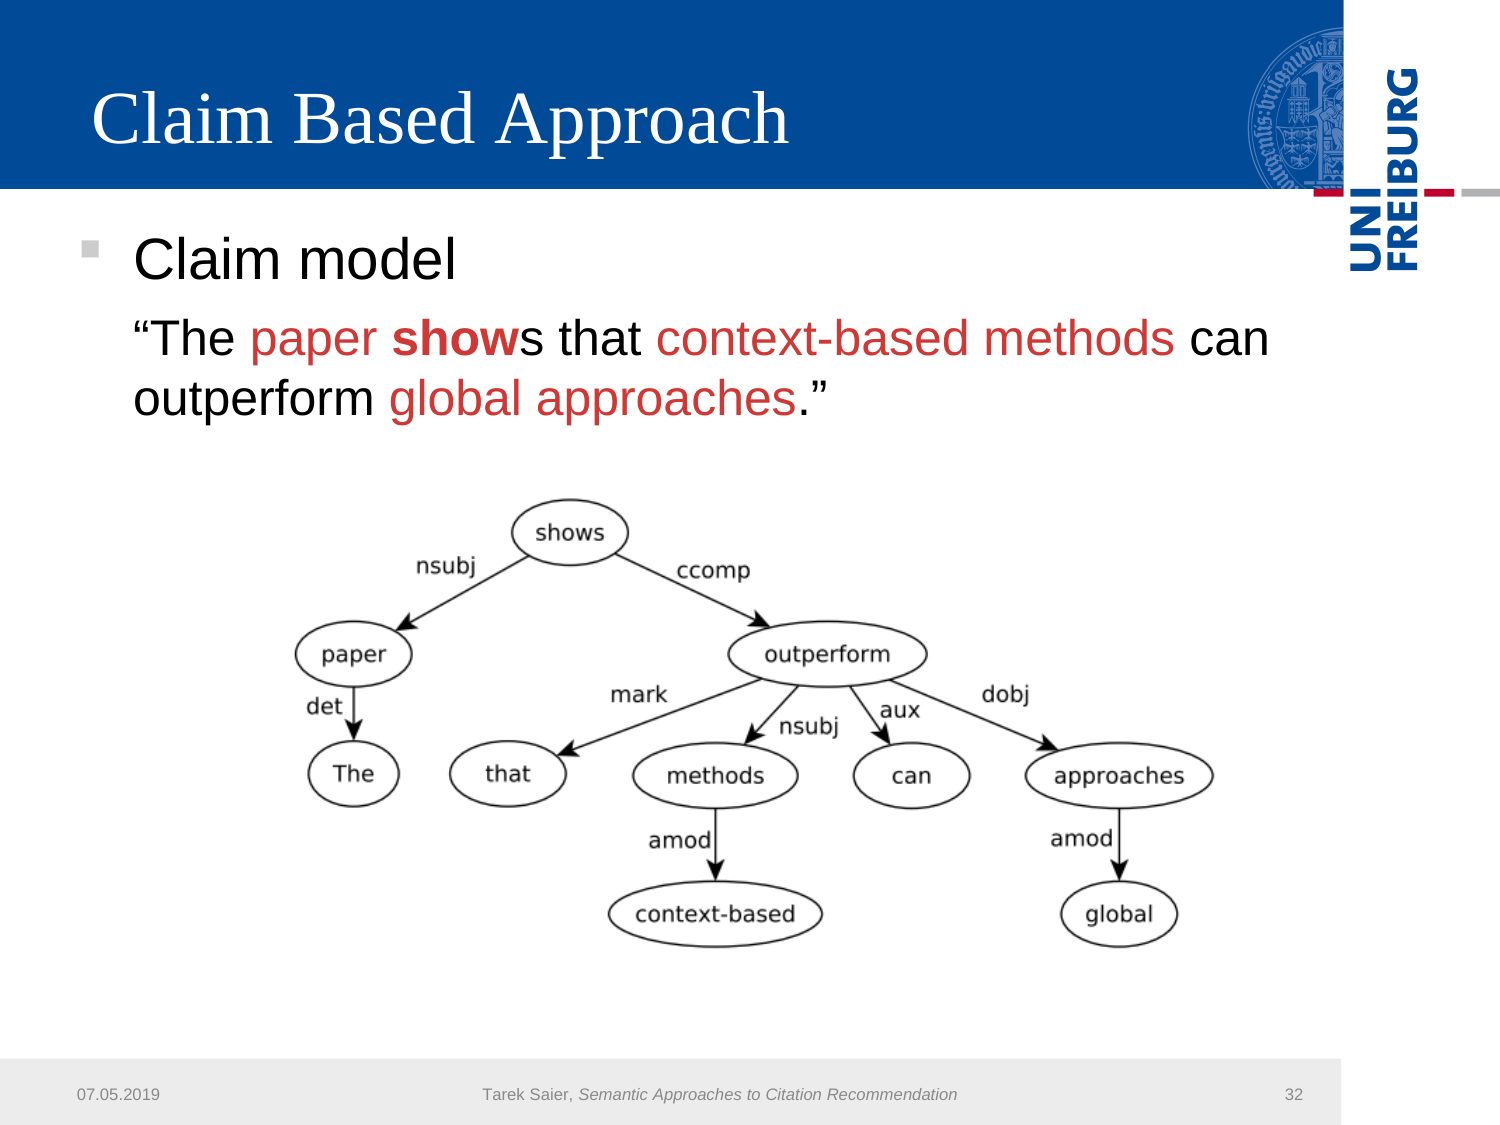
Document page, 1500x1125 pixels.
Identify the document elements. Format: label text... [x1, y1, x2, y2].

picture [267, 472, 1241, 975]
title Claim Based Approach [76, 49, 1235, 178]
list Claim model “The paper shows that context-based methods can outperform global approaches.” [76, 221, 1341, 1009]
picture [0, 0, 1500, 271]
